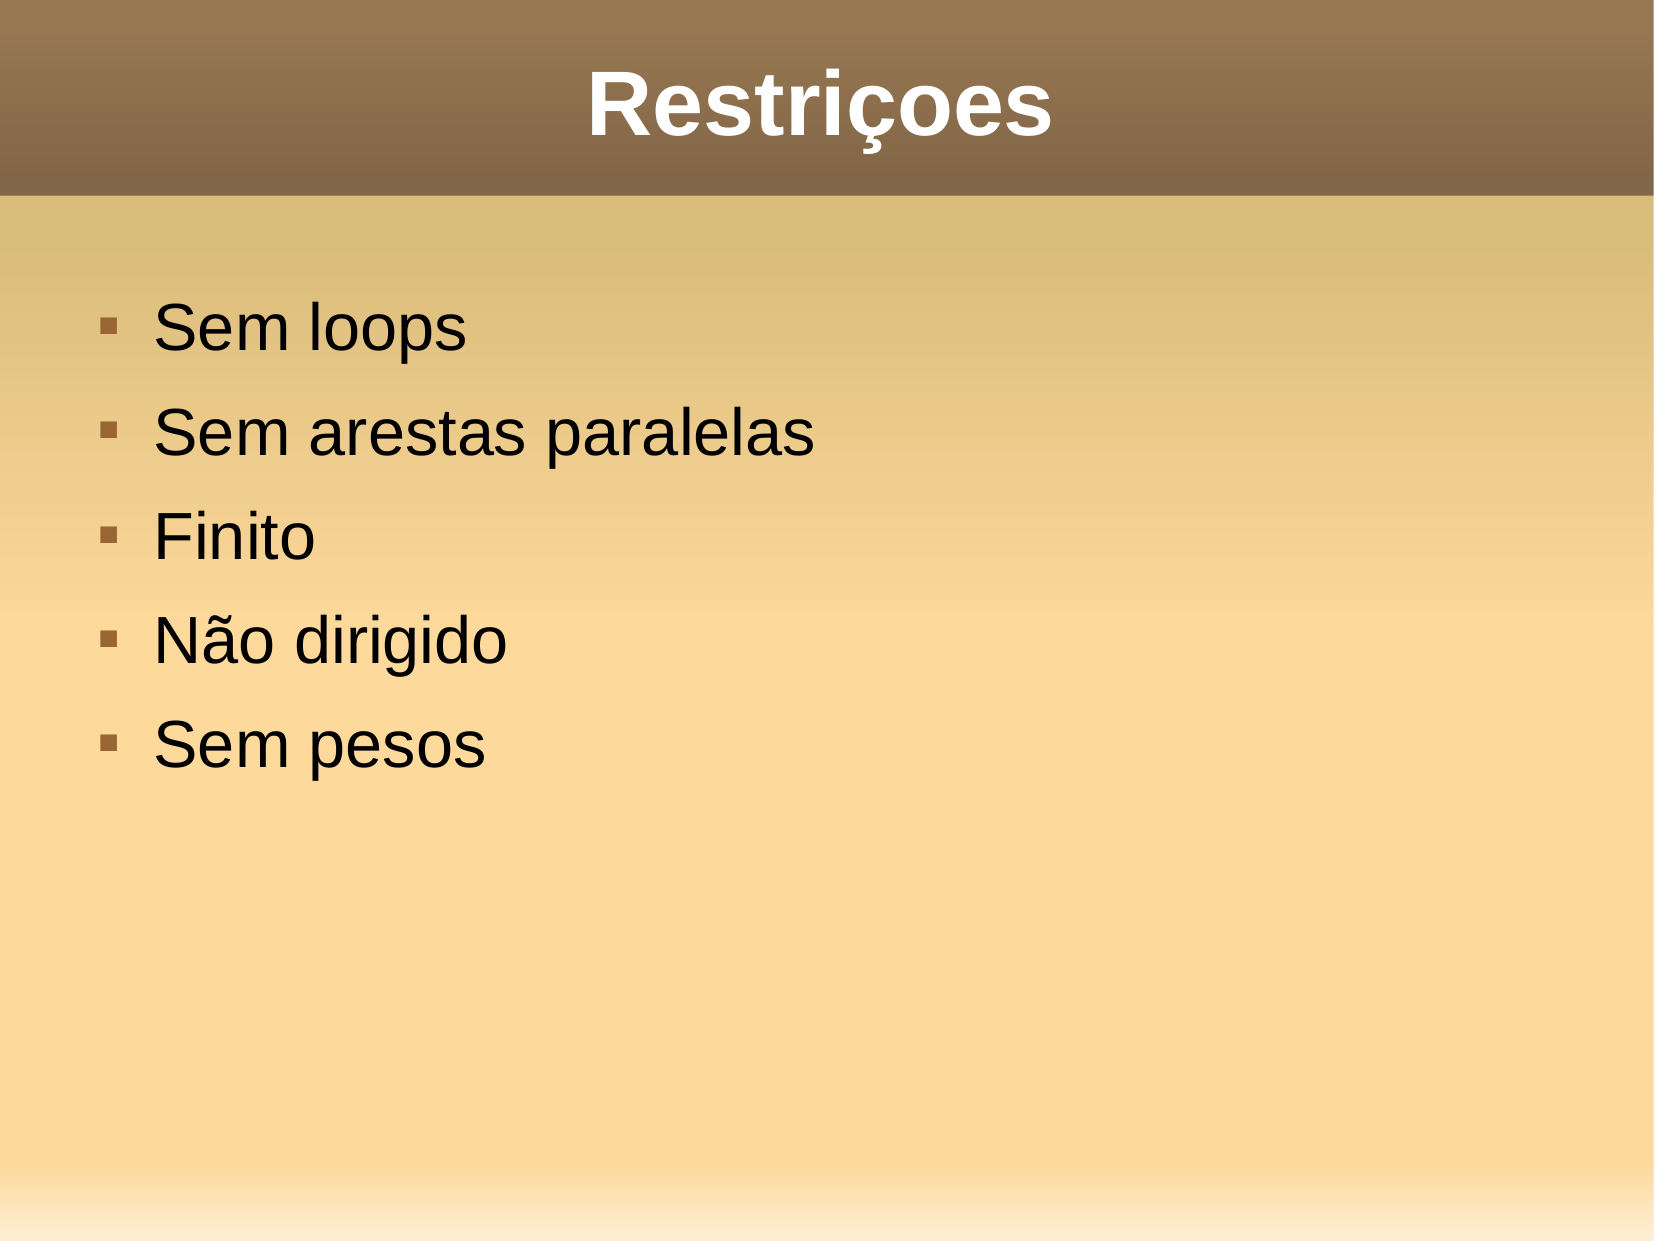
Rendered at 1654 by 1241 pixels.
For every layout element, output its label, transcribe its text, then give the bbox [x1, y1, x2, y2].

picture [0, 0, 1654, 1241]
title Restriçoes [76, 7, 1565, 200]
list Sem loops Sem arestas paralelas Finito Não dirigido Sem pesos [82, 290, 1571, 1094]
